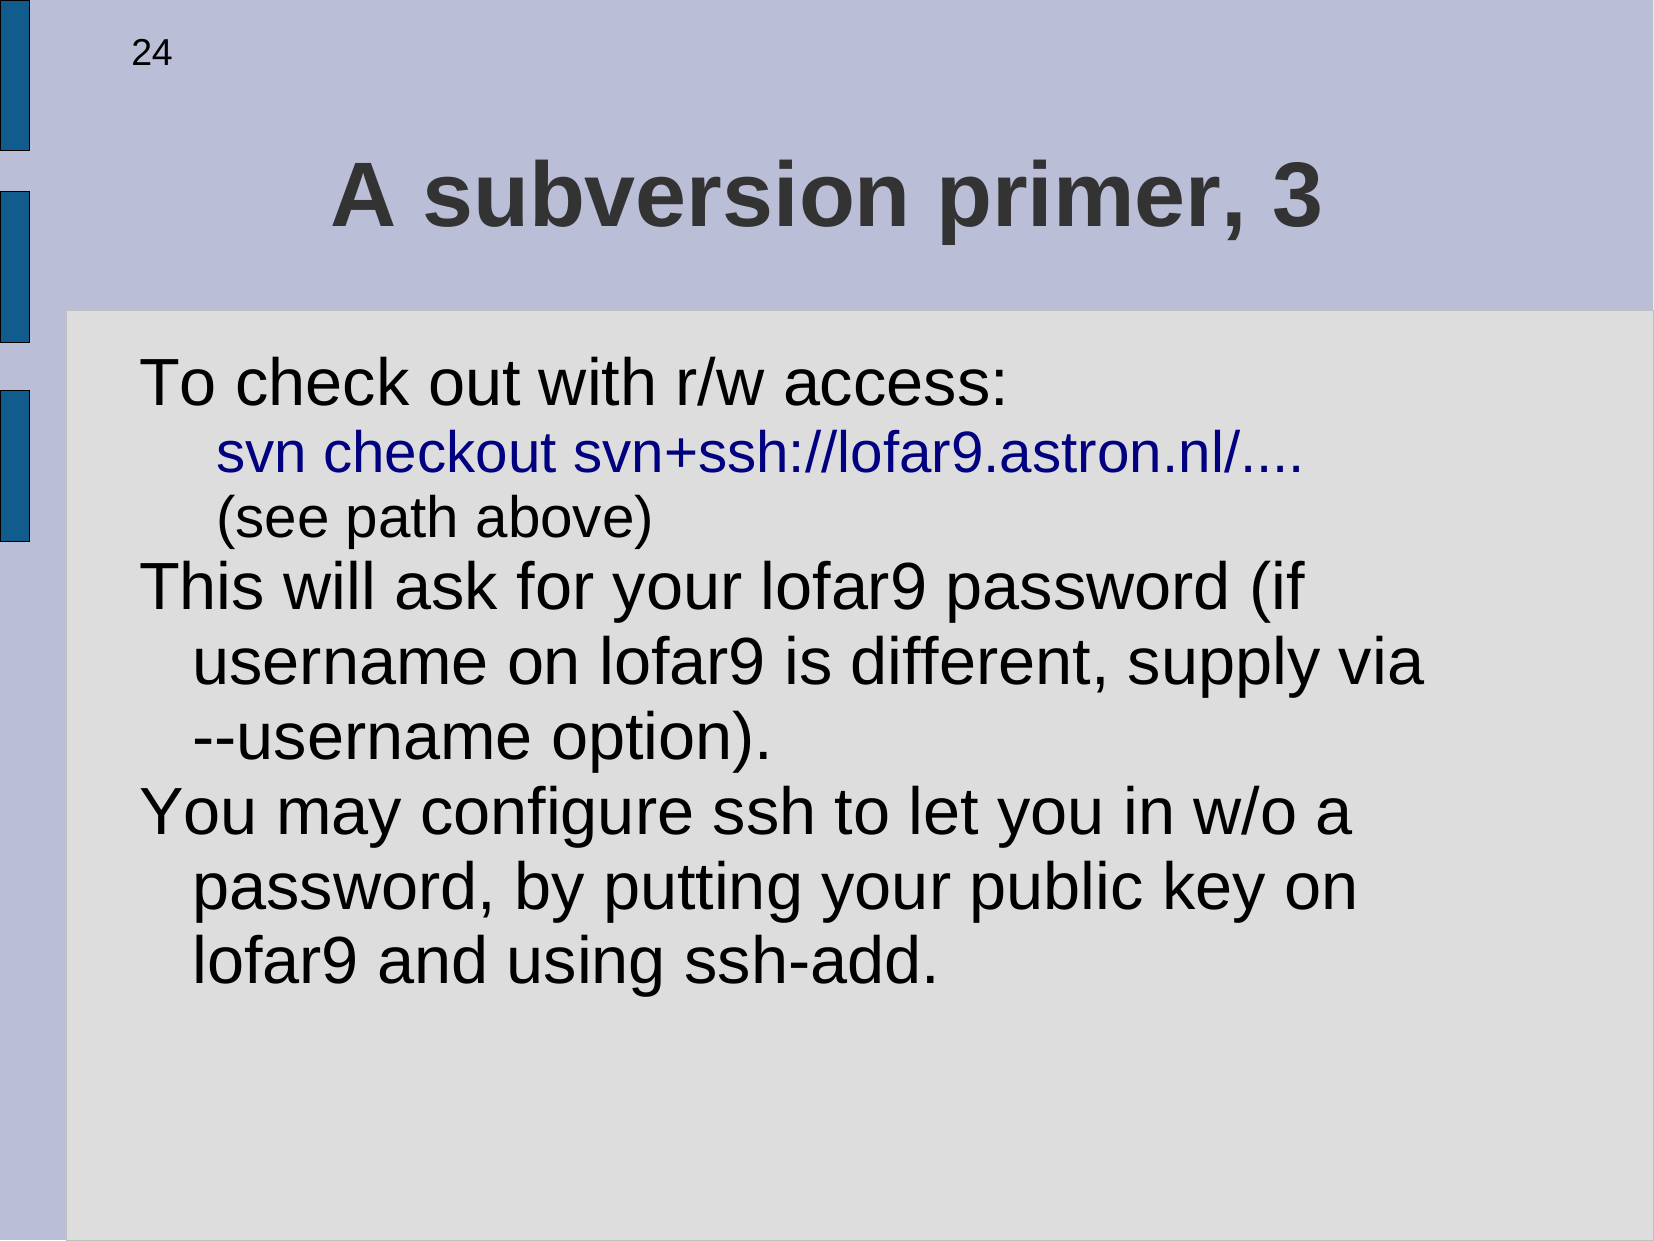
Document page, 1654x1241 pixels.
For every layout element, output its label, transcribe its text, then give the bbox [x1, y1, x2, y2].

title A subversion primer, 3 [121, 91, 1534, 299]
text_box <number> [155, 23, 279, 97]
list To check out with r/w access: svn checkout svn+ssh://lofar9.astron.nl/.... (see path above) This will ask for your lofar9 password (if username on lofar9 is different, supply via --username option). You may configure ssh to let you in w/o a password, by putting your public key on lofar9 and using ssh-add. [121, 344, 1534, 1127]
